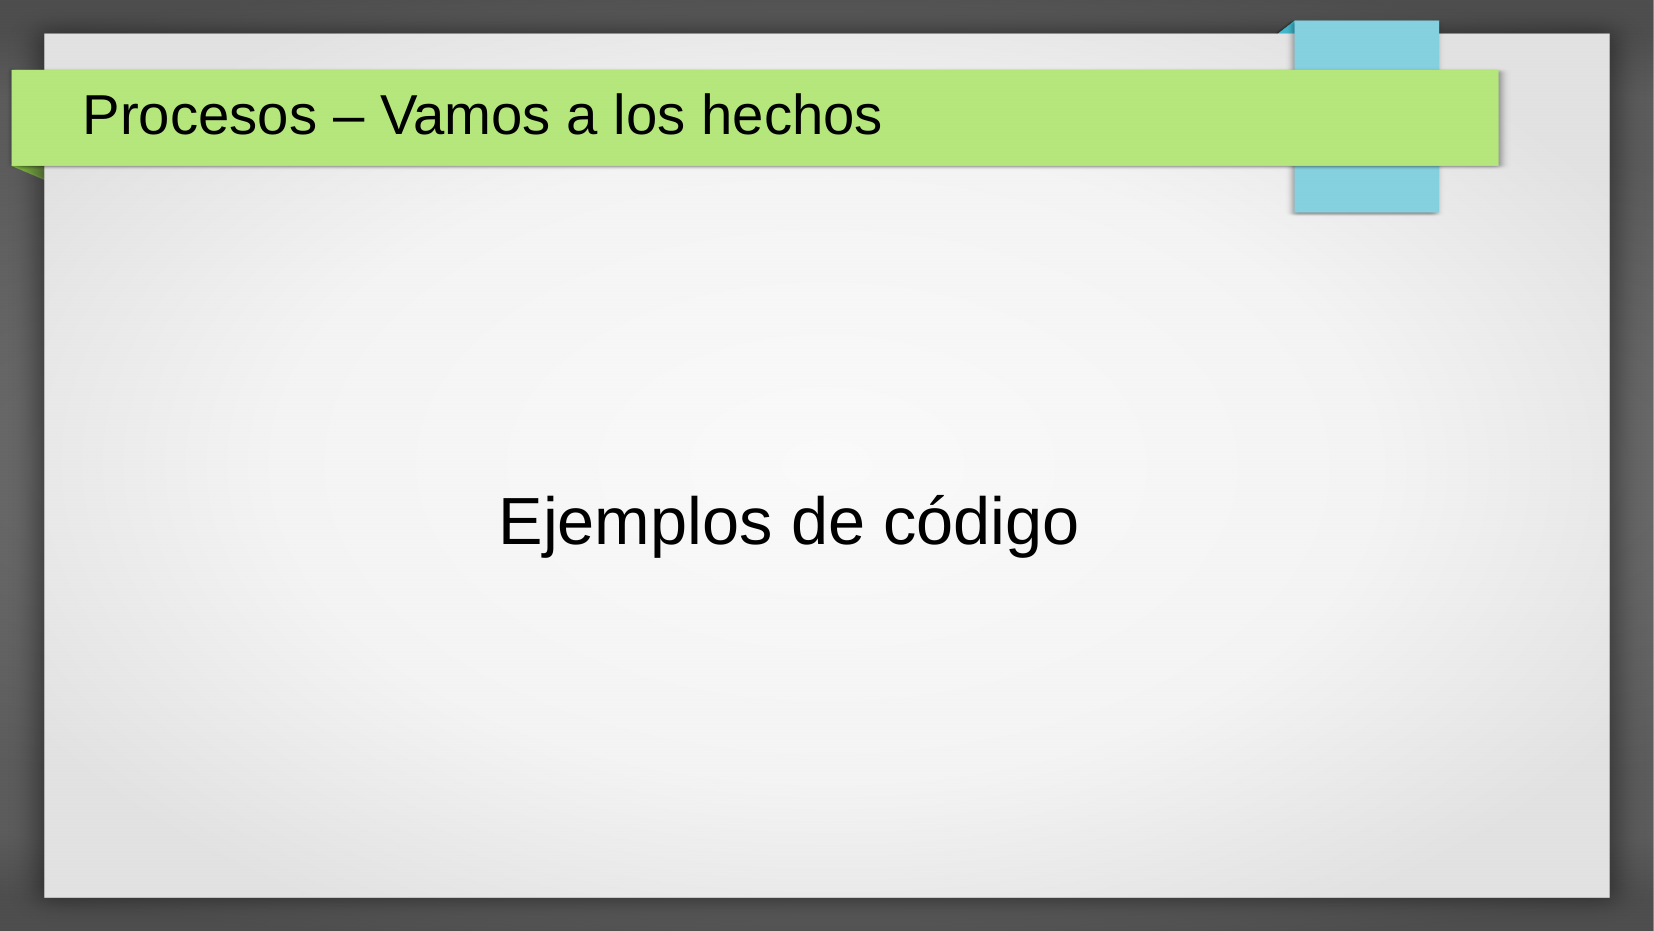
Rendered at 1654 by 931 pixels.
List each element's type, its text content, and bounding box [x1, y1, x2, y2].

title Procesos – Vamos a los hechos [82, 70, 1264, 160]
subtitle Ejemplos de código [62, 183, 1517, 859]
picture [0, 0, 1654, 931]
